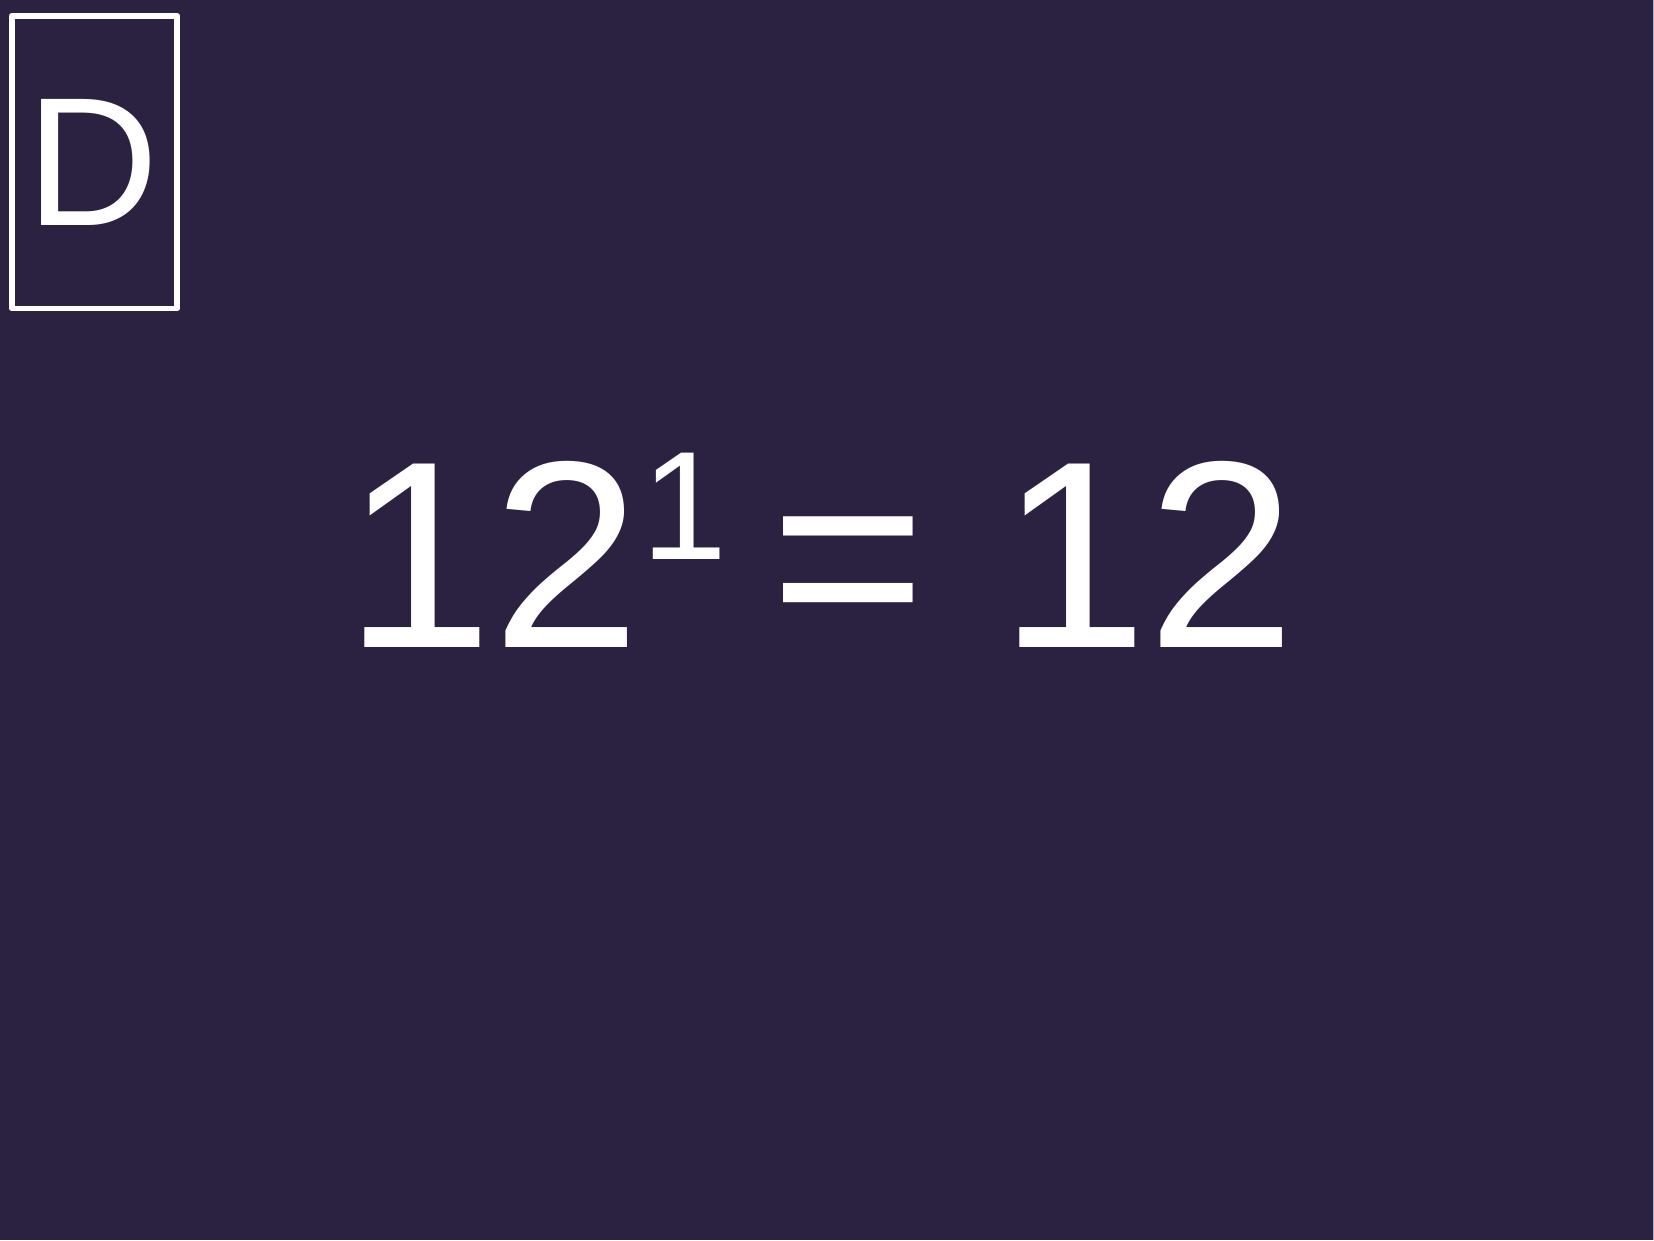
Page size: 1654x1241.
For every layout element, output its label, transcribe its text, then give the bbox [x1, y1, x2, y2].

text_box D [11, 15, 178, 309]
title 121 = 12 [0, 318, 1648, 791]
